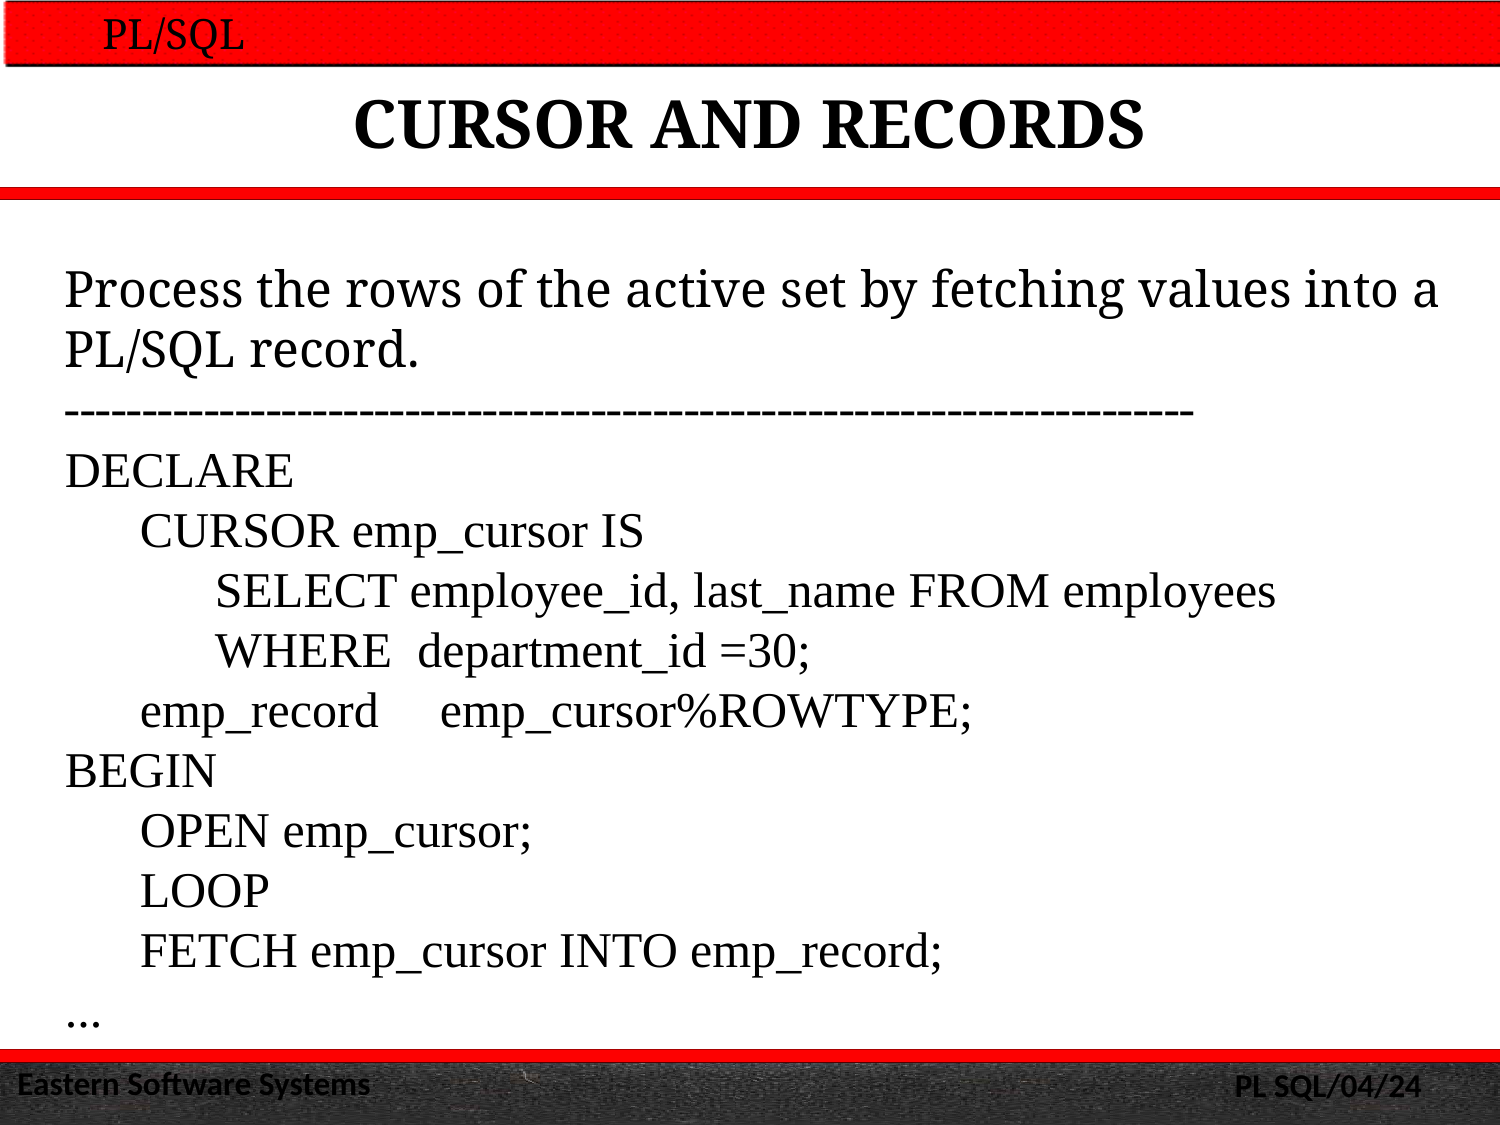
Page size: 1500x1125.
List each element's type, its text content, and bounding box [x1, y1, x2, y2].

picture [0, 0, 1500, 69]
picture [0, 1049, 1500, 1125]
text_box Process the rows of the active set by fetching values into a PL/SQL record. ------------------------------------------------------------------------- DECLARE CURSOR emp_cursor IS SELECT employee_id, last_name FROM employees WHERE department_id =30; emp_record emp_cursor%ROWTYPE; BEGIN OPEN emp_cursor; LOOP FETCH emp_cursor INTO emp_record; ... [49, 249, 1463, 1045]
text_box Eastern Software Systems [2, 1054, 394, 1110]
text_box CURSOR AND RECORDS [0, 74, 1500, 170]
text_box PL SQL/04/24 [379, 1056, 1500, 1125]
text_box PL/SQL [87, 0, 288, 65]
picture [0, 187, 1500, 200]
